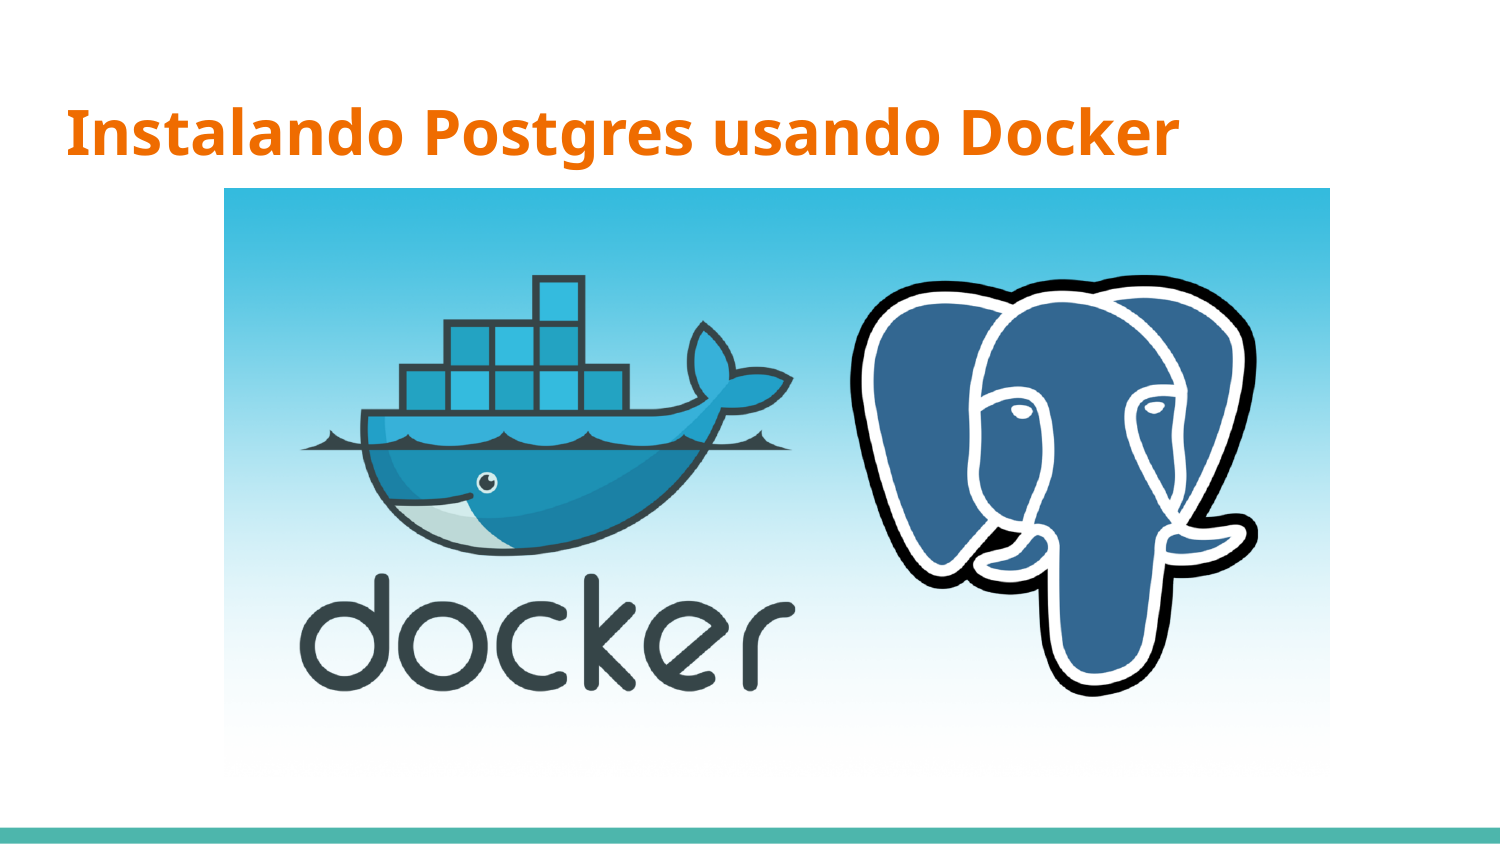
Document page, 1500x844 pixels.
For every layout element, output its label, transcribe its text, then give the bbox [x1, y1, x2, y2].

picture [224, 188, 1330, 811]
title Instalando Postgres usando Docker [51, 72, 1449, 189]
